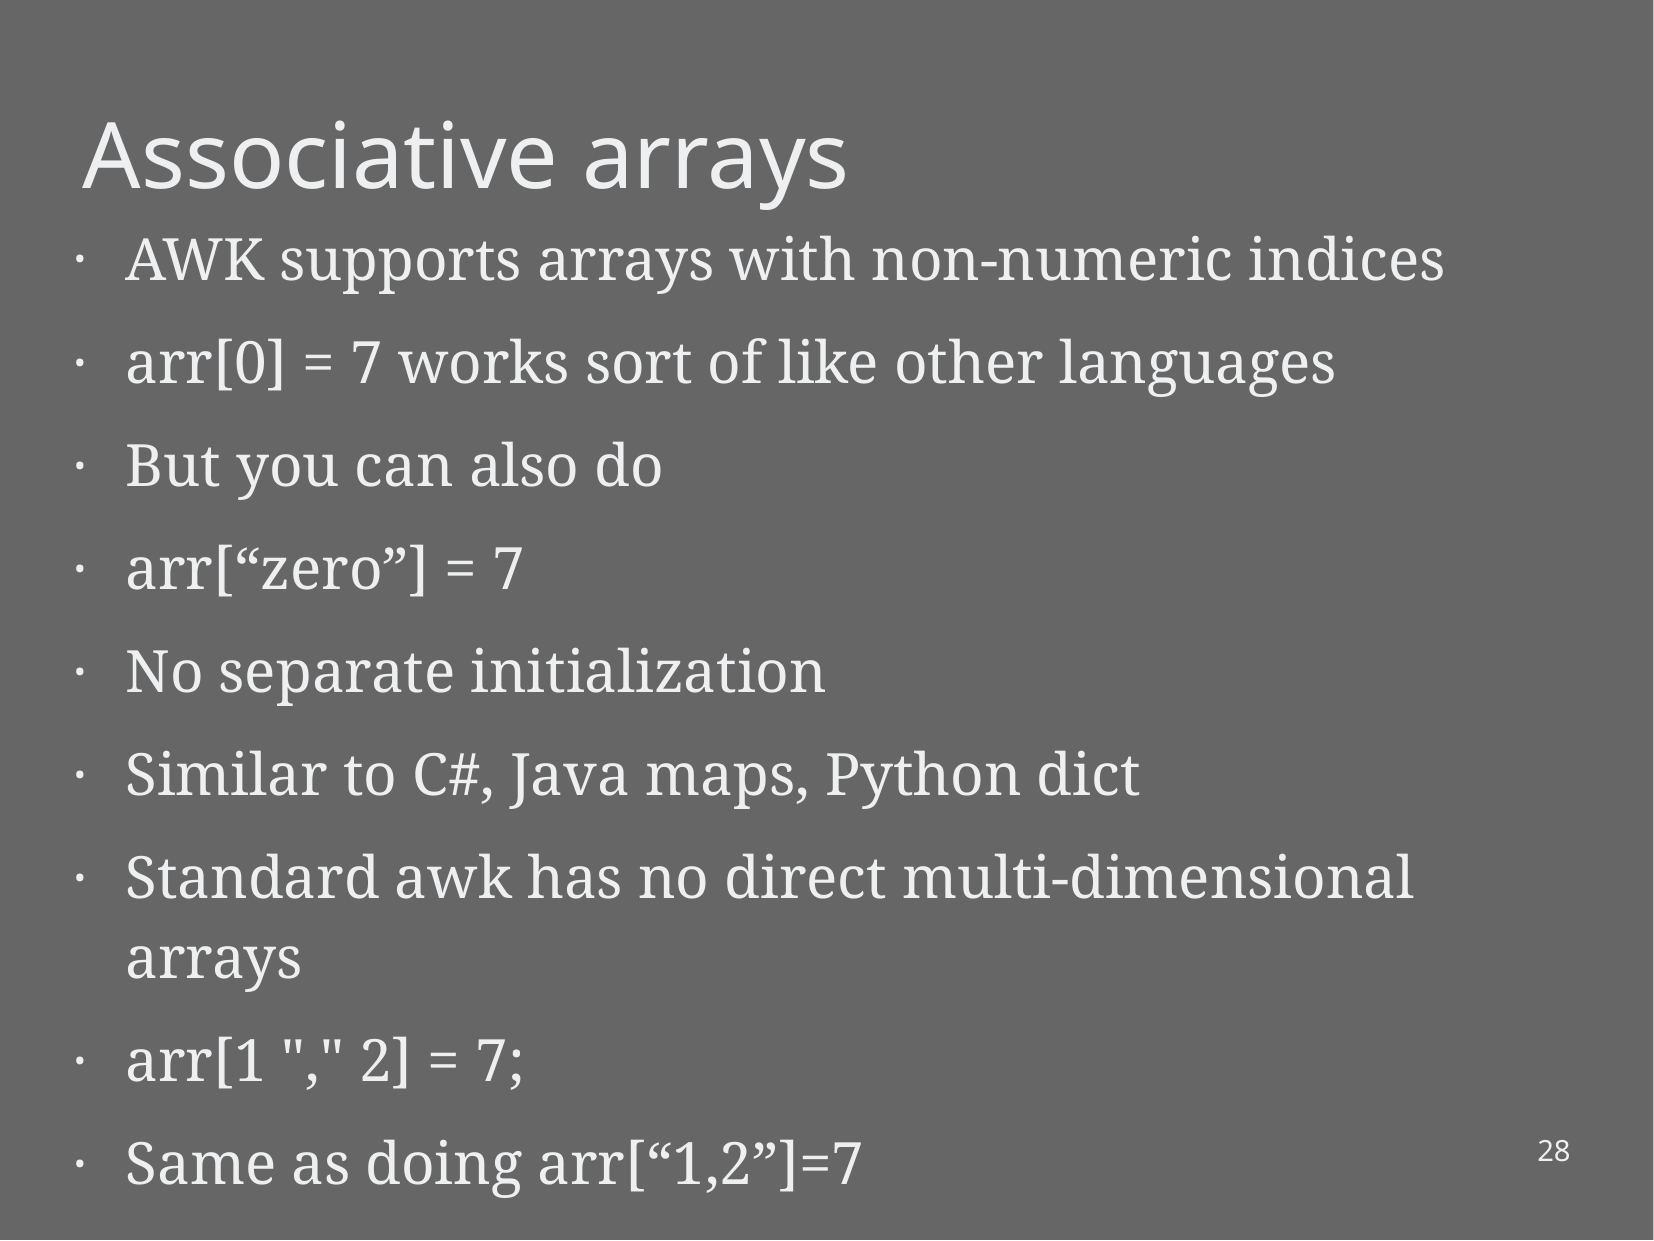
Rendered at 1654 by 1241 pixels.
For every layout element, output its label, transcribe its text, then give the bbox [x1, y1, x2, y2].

list AWK supports arrays with non-numeric indices arr[0] = 7 works sort of like other languages But you can also do arr[“zero”] = 7 No separate initialization Similar to C#, Java maps, Python dict Standard awk has no direct multi-dimensional arrays arr[1 "," 2] = 7; Same as doing arr[“1,2”]=7 [54, 217, 1543, 1088]
title Associative arrays [82, 49, 1571, 257]
